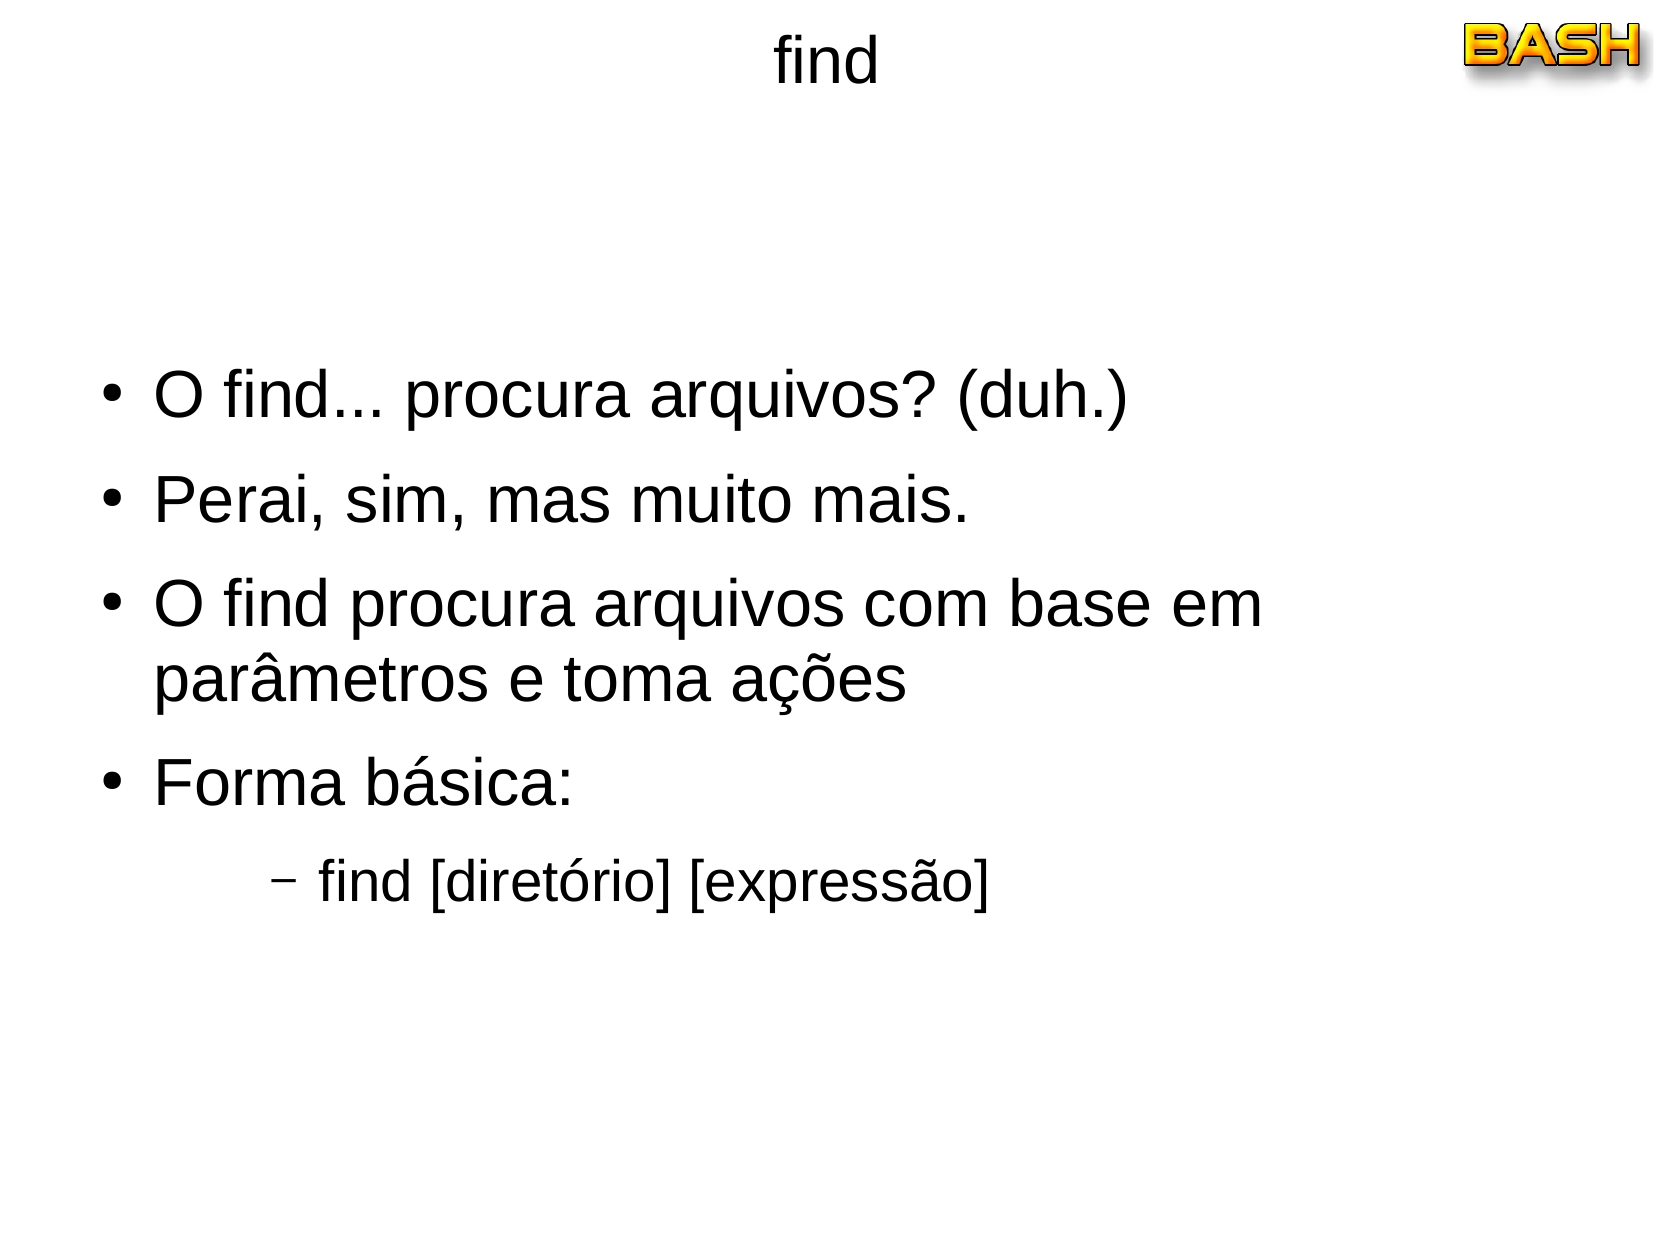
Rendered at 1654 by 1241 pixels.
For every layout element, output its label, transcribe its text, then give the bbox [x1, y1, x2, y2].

list O find... procura arquivos? (duh.) Perai, sim, mas muito mais. O find procura arquivos com base em parâmetros e toma ações Forma básica: find [diretório] [expressão] [82, 357, 1571, 915]
picture [1450, 0, 1654, 96]
title find [82, 22, 1571, 98]
